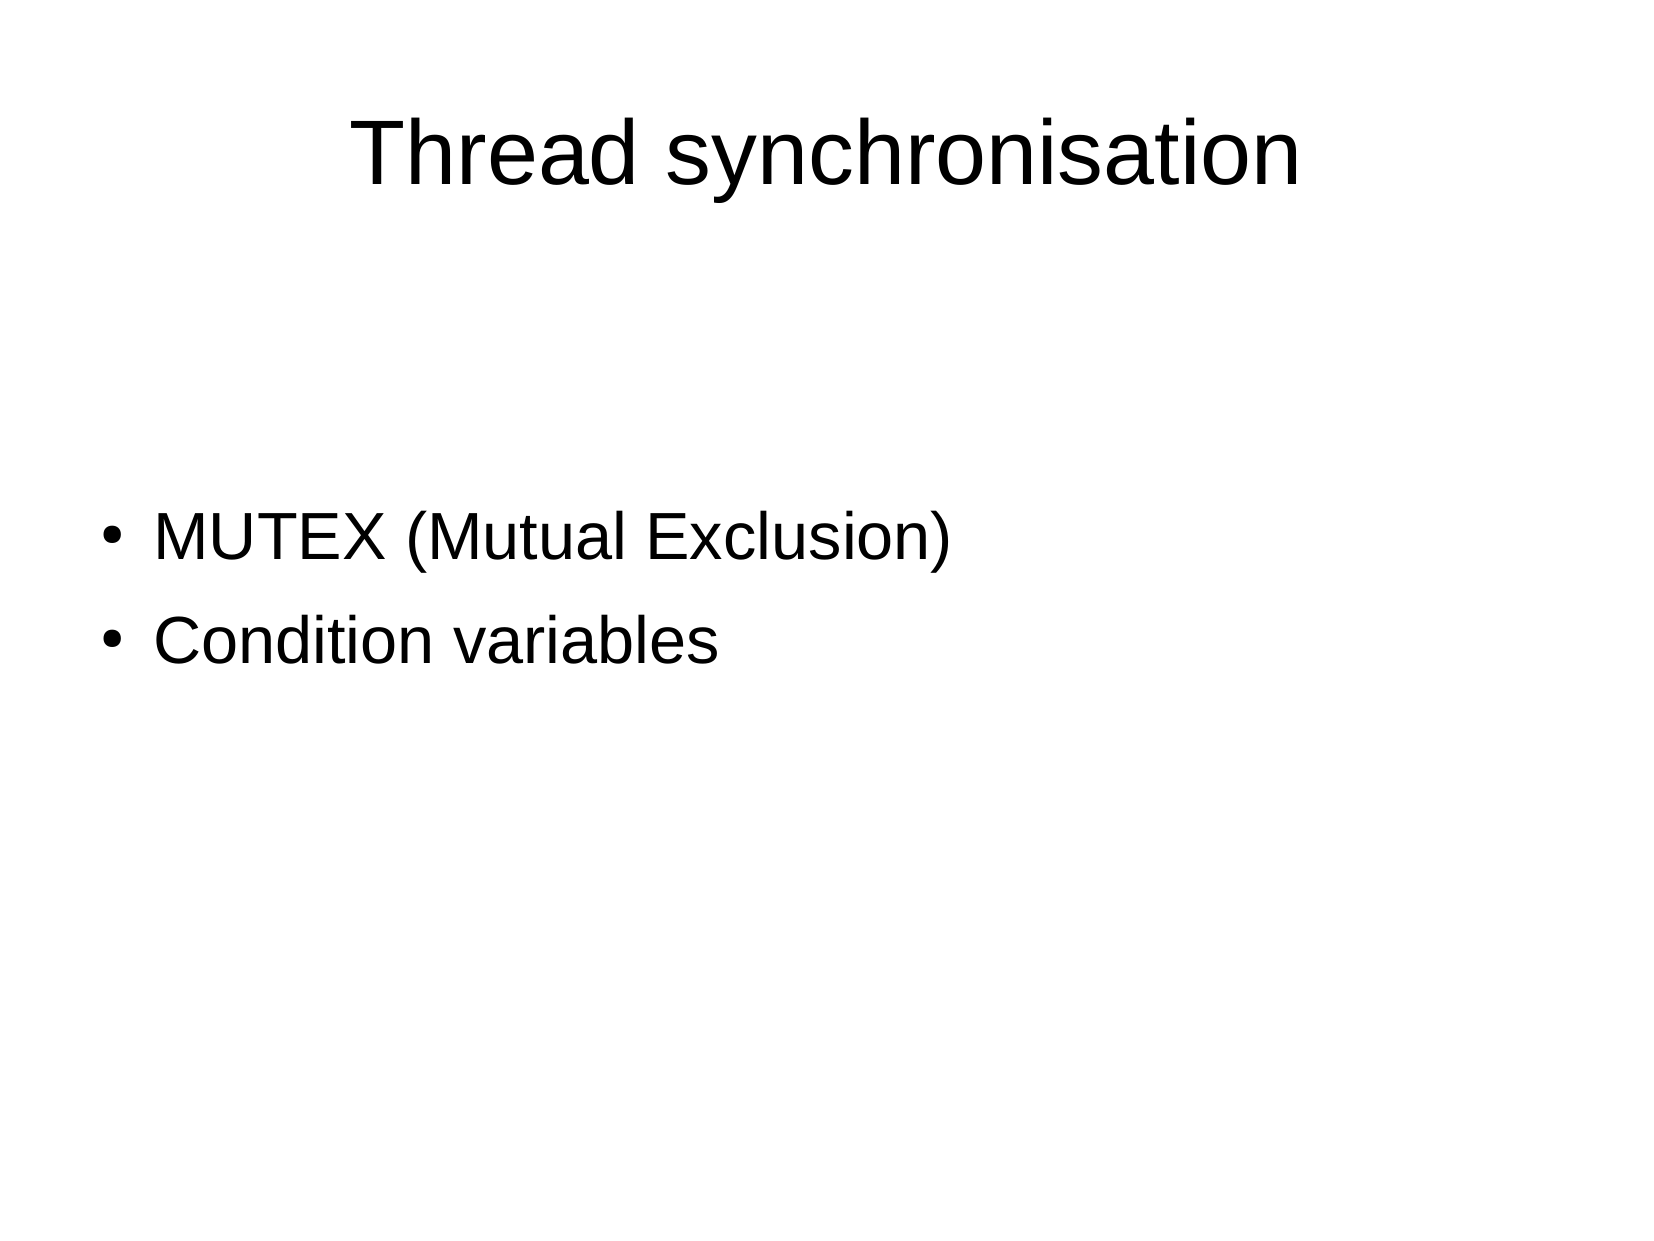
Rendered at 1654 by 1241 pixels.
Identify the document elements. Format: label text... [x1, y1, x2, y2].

list MUTEX (Mutual Exclusion) Condition variables [82, 290, 1571, 1010]
title Thread synchronisation [82, 49, 1571, 257]
